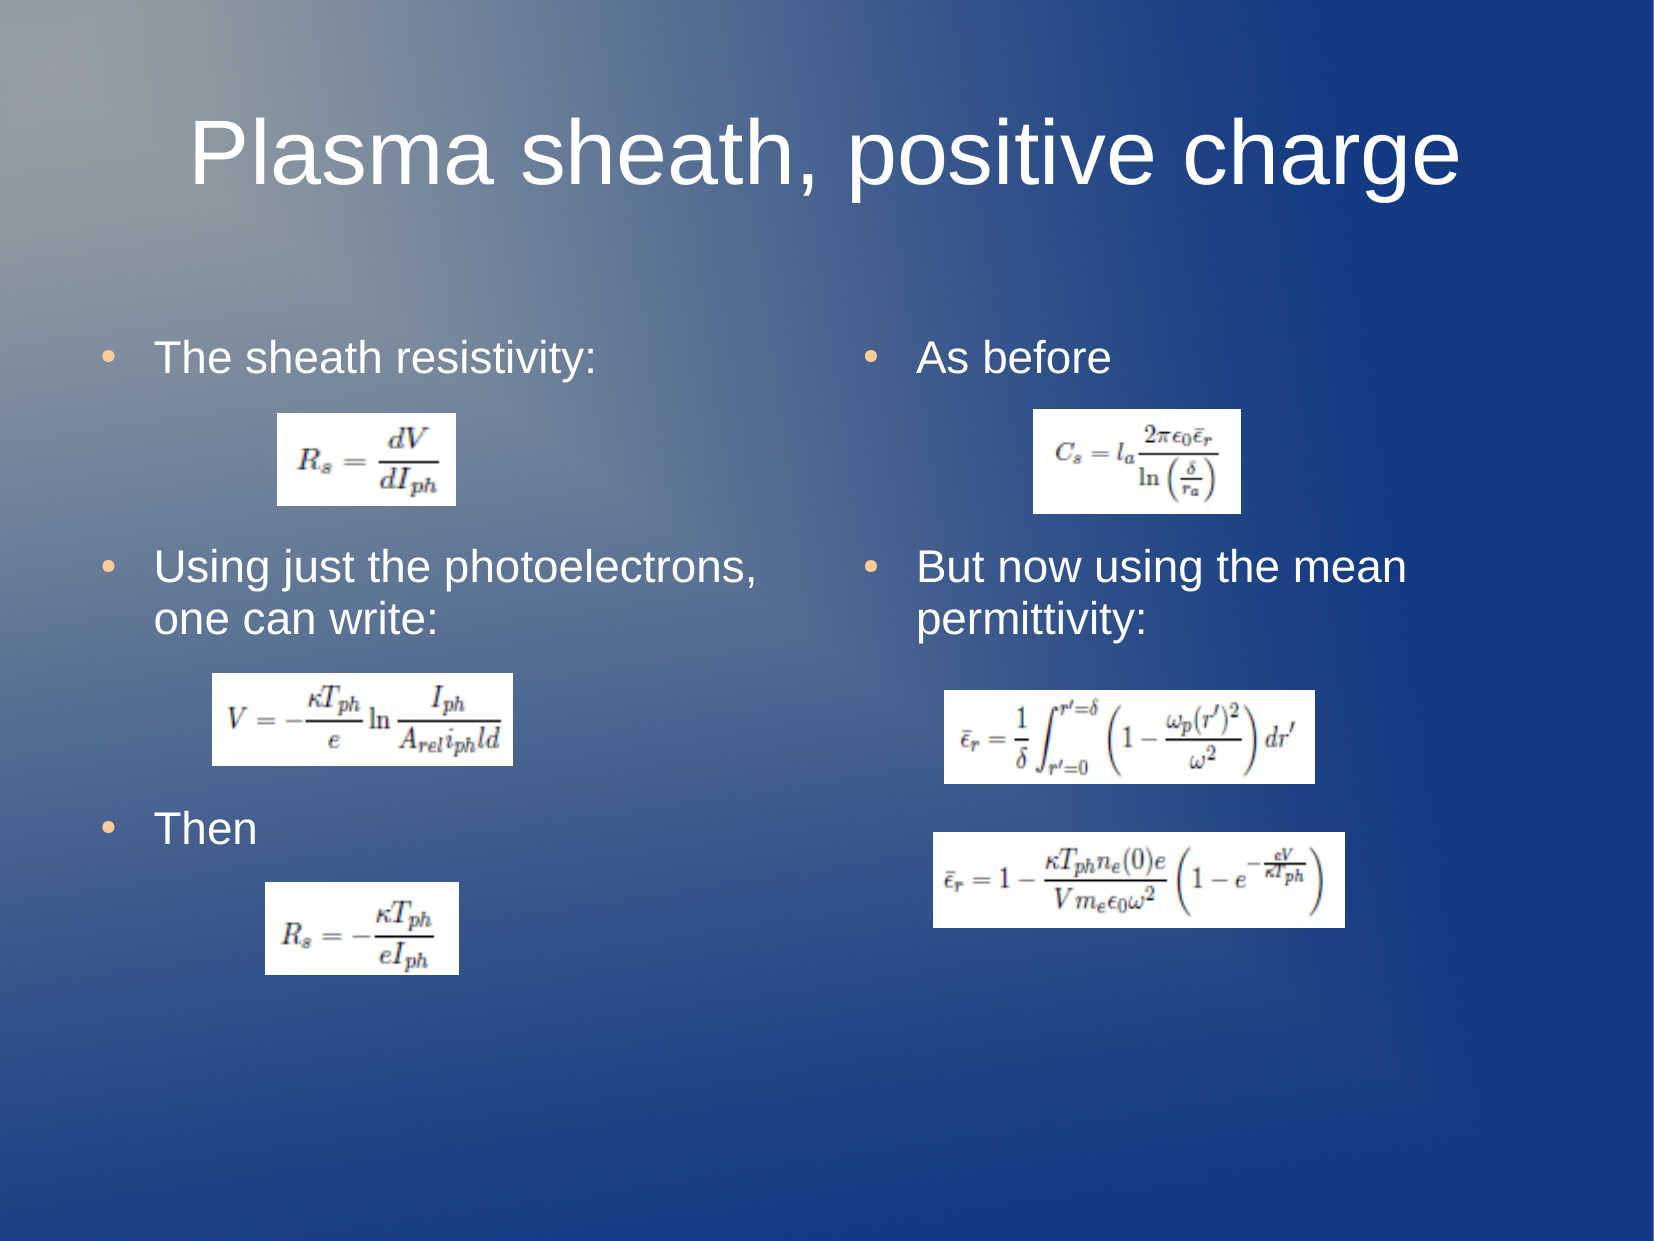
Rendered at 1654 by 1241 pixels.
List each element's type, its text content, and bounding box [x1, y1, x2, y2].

picture [212, 673, 513, 766]
picture [1033, 409, 1241, 514]
title Plasma sheath, positive charge [82, 49, 1571, 257]
picture [265, 882, 459, 975]
picture [944, 690, 1315, 784]
picture [277, 413, 456, 507]
picture [933, 832, 1345, 928]
list The sheath resistivity: Using just the photoelectrons, one can write: Then [82, 331, 809, 1241]
list As before But now using the mean permittivity: [845, 331, 1572, 1241]
picture [0, 0, 1654, 1241]
